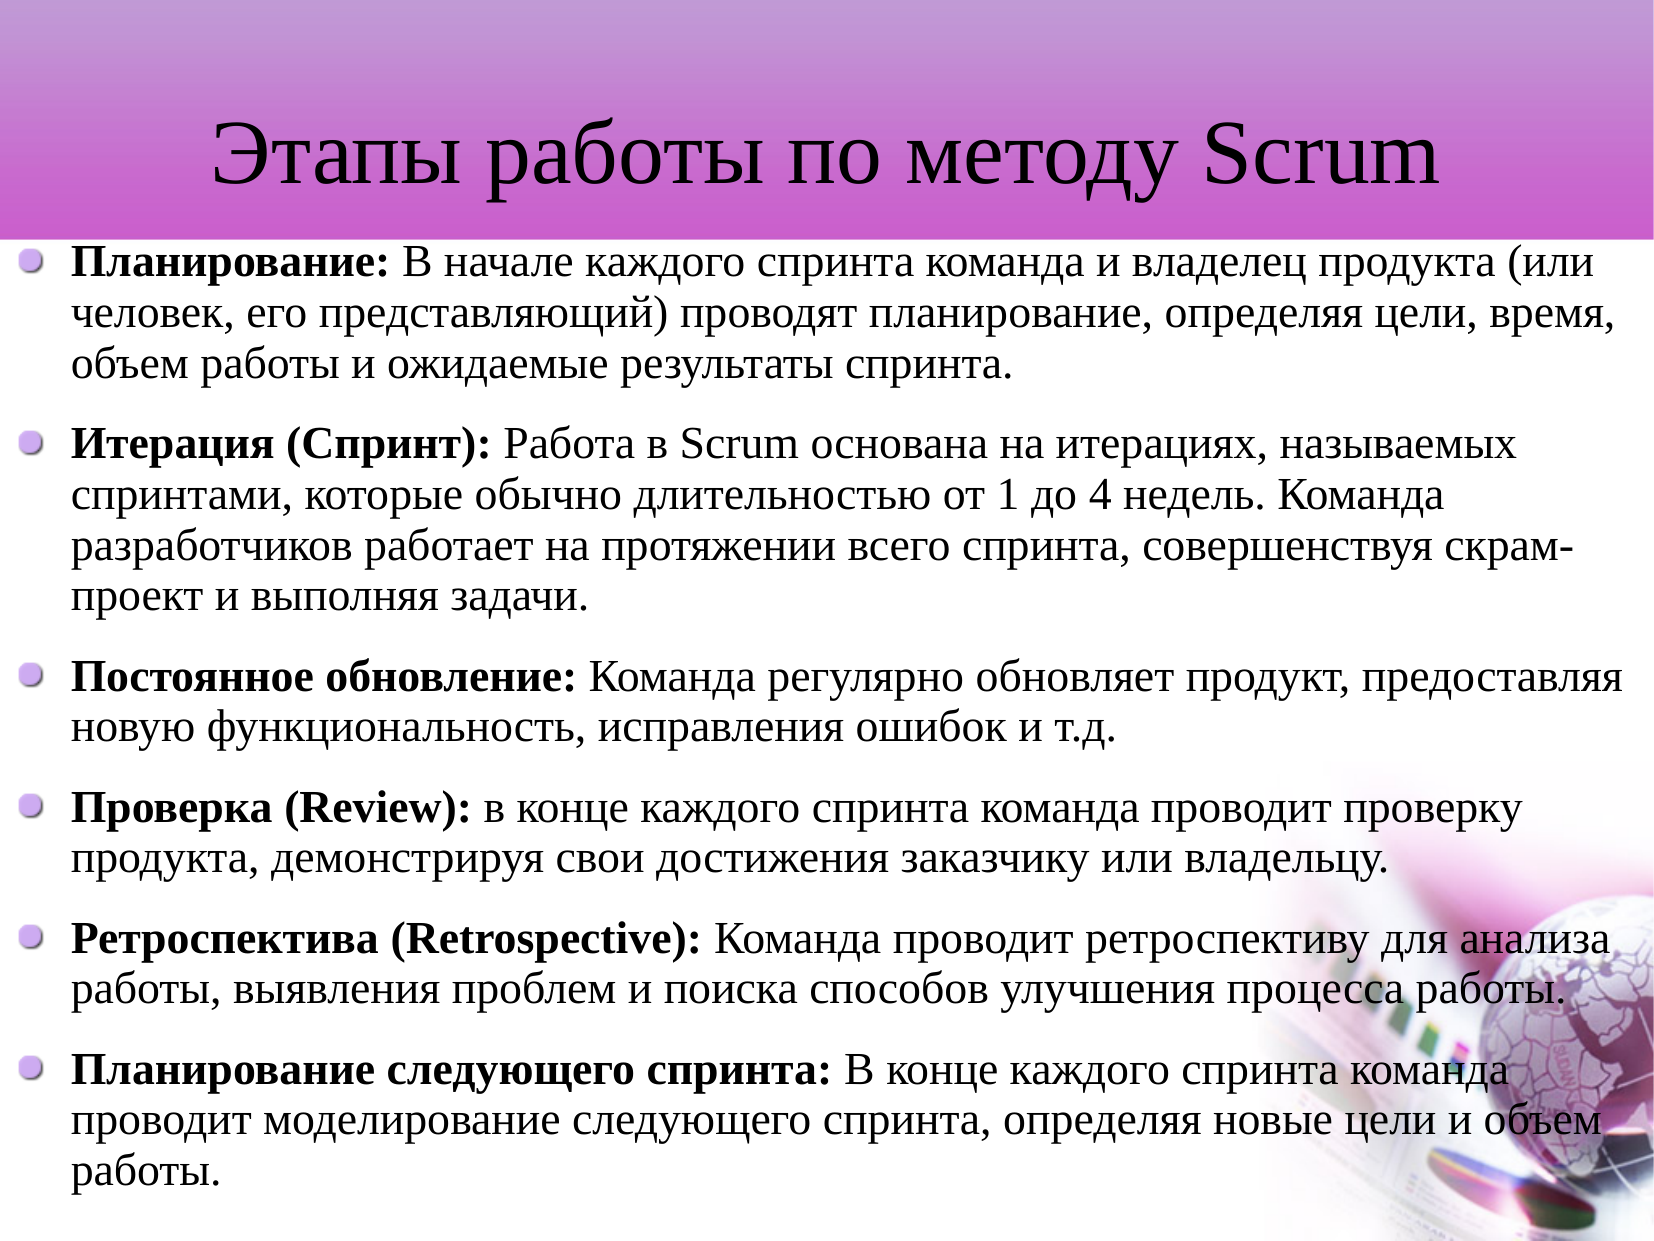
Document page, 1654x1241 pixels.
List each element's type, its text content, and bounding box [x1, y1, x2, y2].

title Этапы работы по методу Scrum [82, 49, 1571, 236]
picture [0, 0, 1654, 236]
list Планирование: В начале каждого спринта команда и владелец продукта (или человек, его представляющий) проводят планирование, определяя цели, время, объем работы и ожидаемые результаты спринта. Итерация (Спринт): Работа в Scrum основана на итерациях, называемых спринтами, которые обычно длительностью от 1 до 4 недель. Команда разработчиков работает на протяжении всего спринта, совершенствуя скрам-проект и выполняя задачи. Постоянное обновление: Команда регулярно обновляет продукт, предоставляя новую функциональность, исправления ошибок и т.д. Проверка (Review): в конце каждого спринта команда проводит проверку продукта, демонстрируя свои достижения заказчику или владельцу. Ретроспектива (Retrospective): Команда проводит ретроспективу для анализа работы, выявления проблем и поиска способов улучшения процесса работы. Планирование следующего спринта: В конце каждого спринта команда проводит моделирование следующего спринта, определяя новые цели и объем работы. [0, 236, 1654, 1241]
